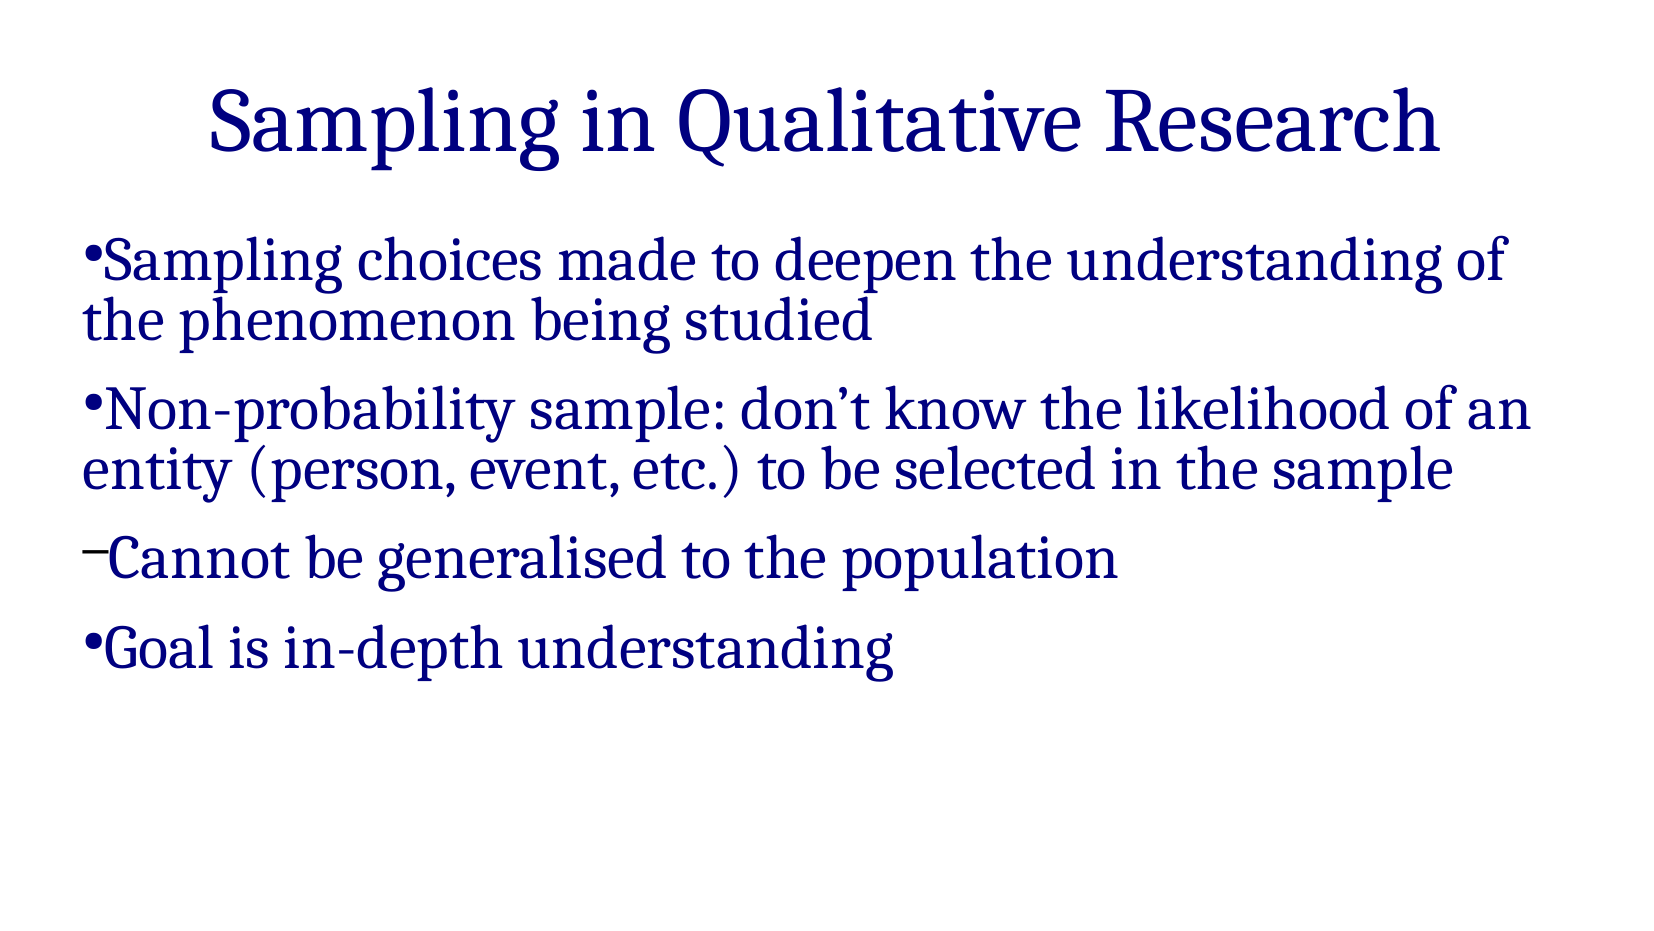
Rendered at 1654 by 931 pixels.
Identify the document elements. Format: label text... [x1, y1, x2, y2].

title Sampling in Qualitative Research [82, 37, 1571, 193]
list Sampling choices made to deepen the understanding of the phenomenon being studied Non-probability sample: don’t know the likelihood of an entity (person, event, etc.) to be selected in the sample Cannot be generalised to the population Goal is in-depth understanding [82, 232, 1571, 772]
